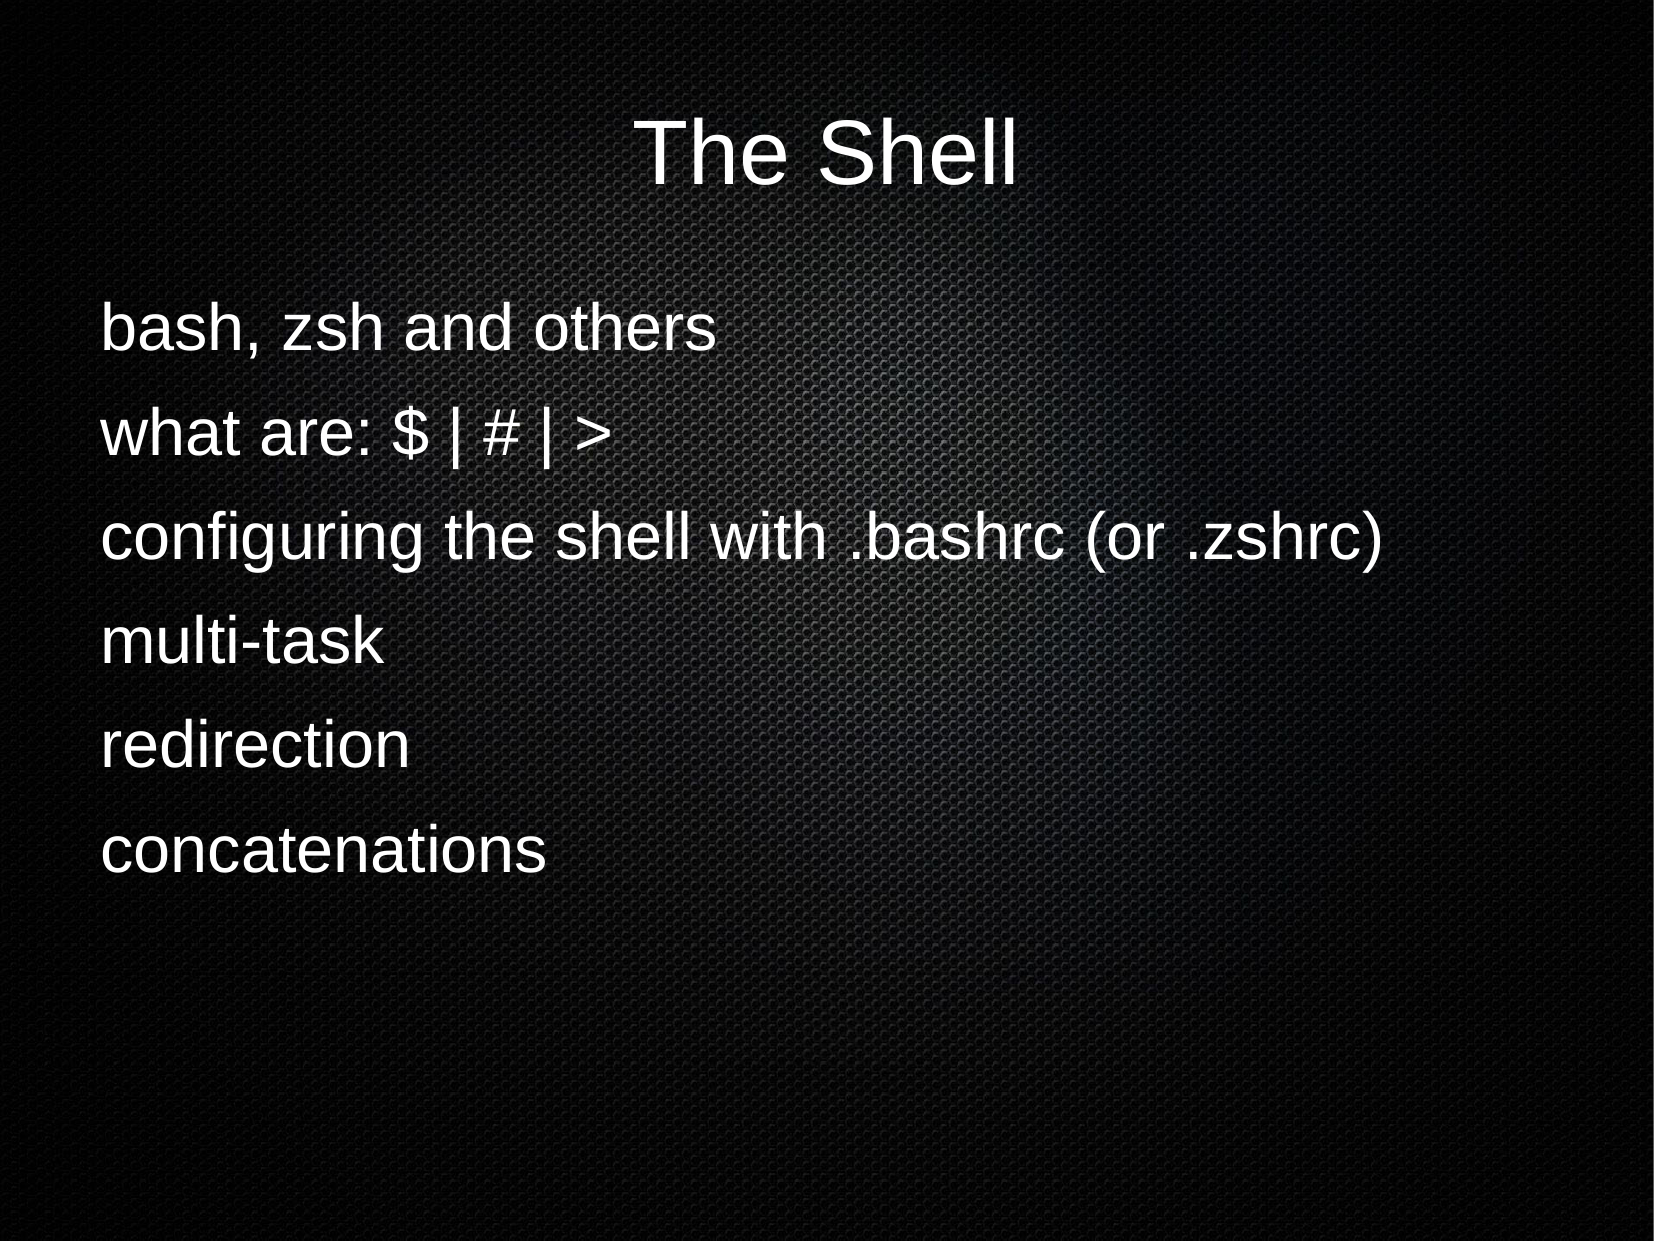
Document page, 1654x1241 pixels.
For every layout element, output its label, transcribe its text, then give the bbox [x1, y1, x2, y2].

list bash, zsh and others what are: $ | # | > configuring the shell with .bashrc (or .zshrc) multi-task redirection concatenations [82, 290, 1571, 1010]
picture [0, 0, 1654, 1241]
title The Shell [82, 49, 1571, 257]
